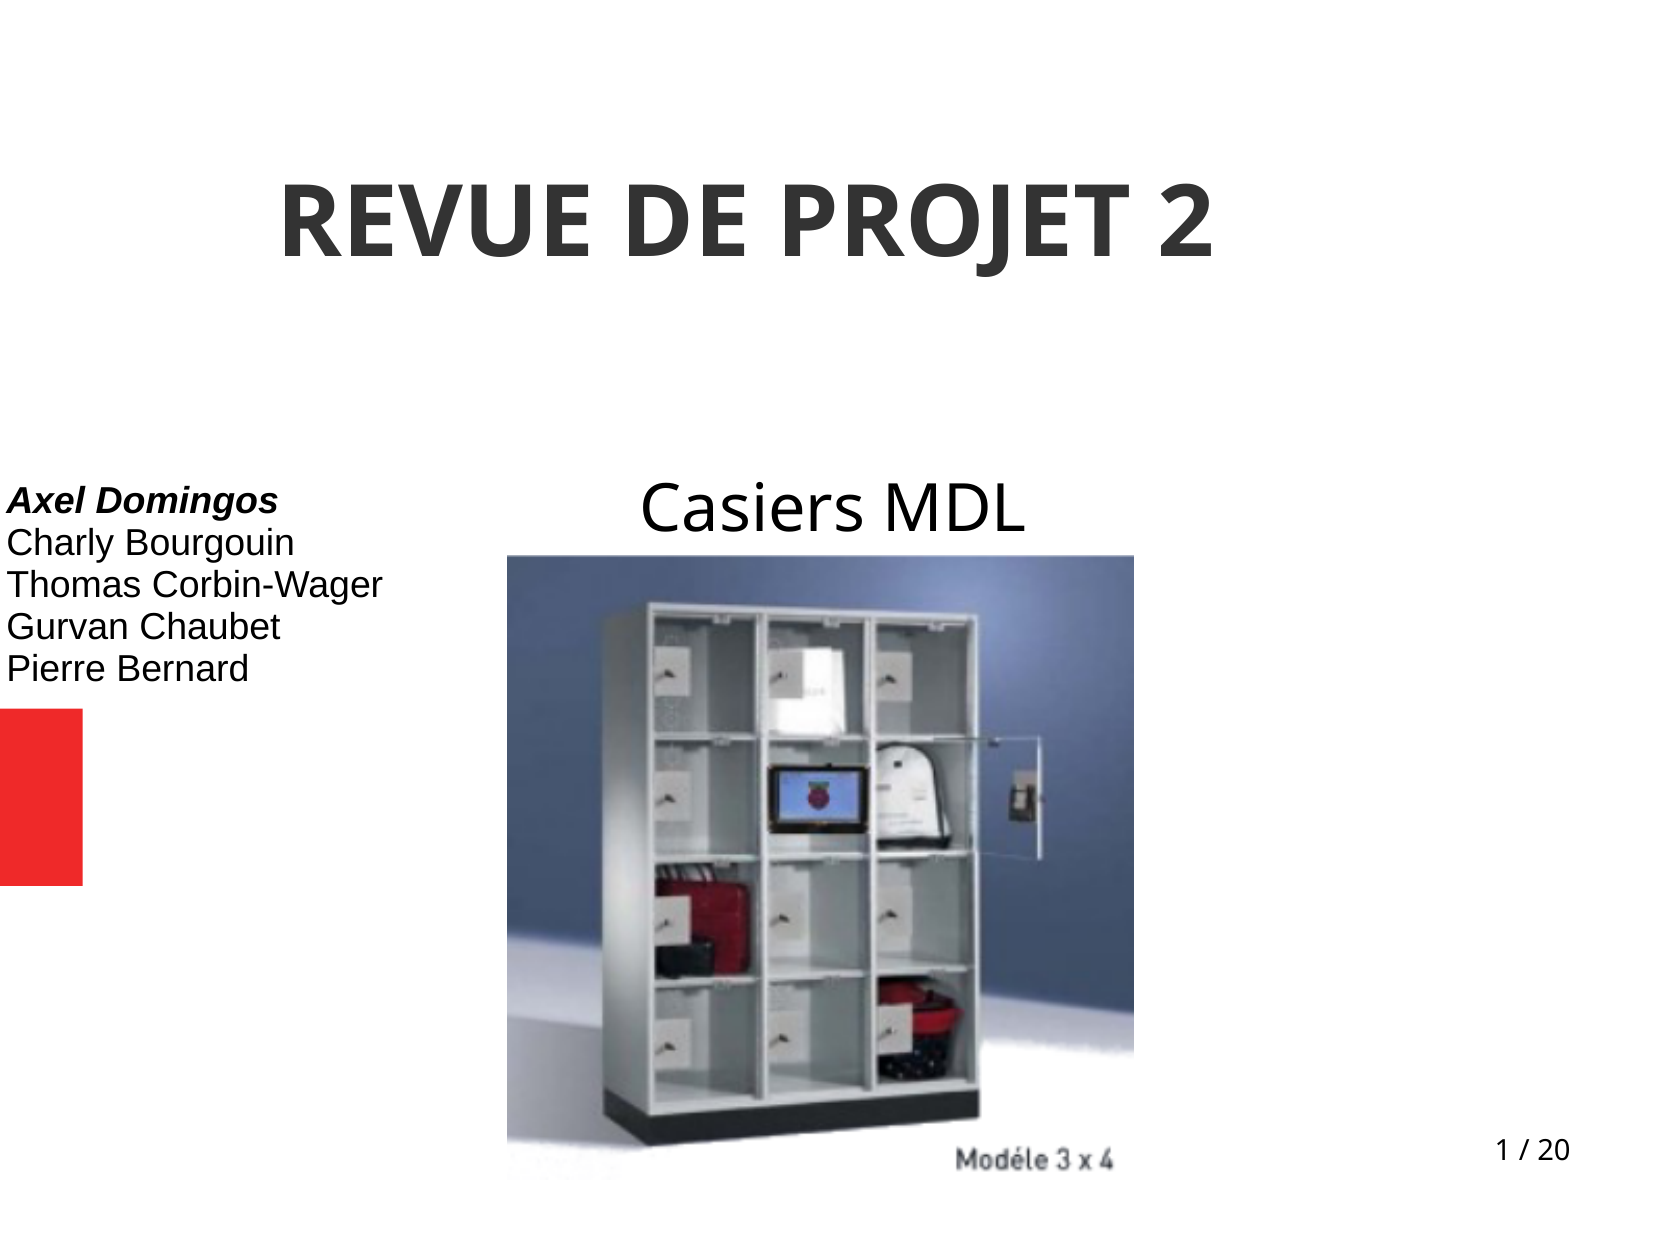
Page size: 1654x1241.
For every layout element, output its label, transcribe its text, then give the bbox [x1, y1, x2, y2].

picture [507, 555, 1134, 1180]
title REVUE DE PROJET 2 [276, 81, 1389, 355]
subtitle Casiers MDL [627, 425, 1040, 555]
text_box Axel Domingos Charly Bourgouin Thomas Corbin-Wager Gurvan Chaubet Pierre Bernard [0, 472, 399, 697]
